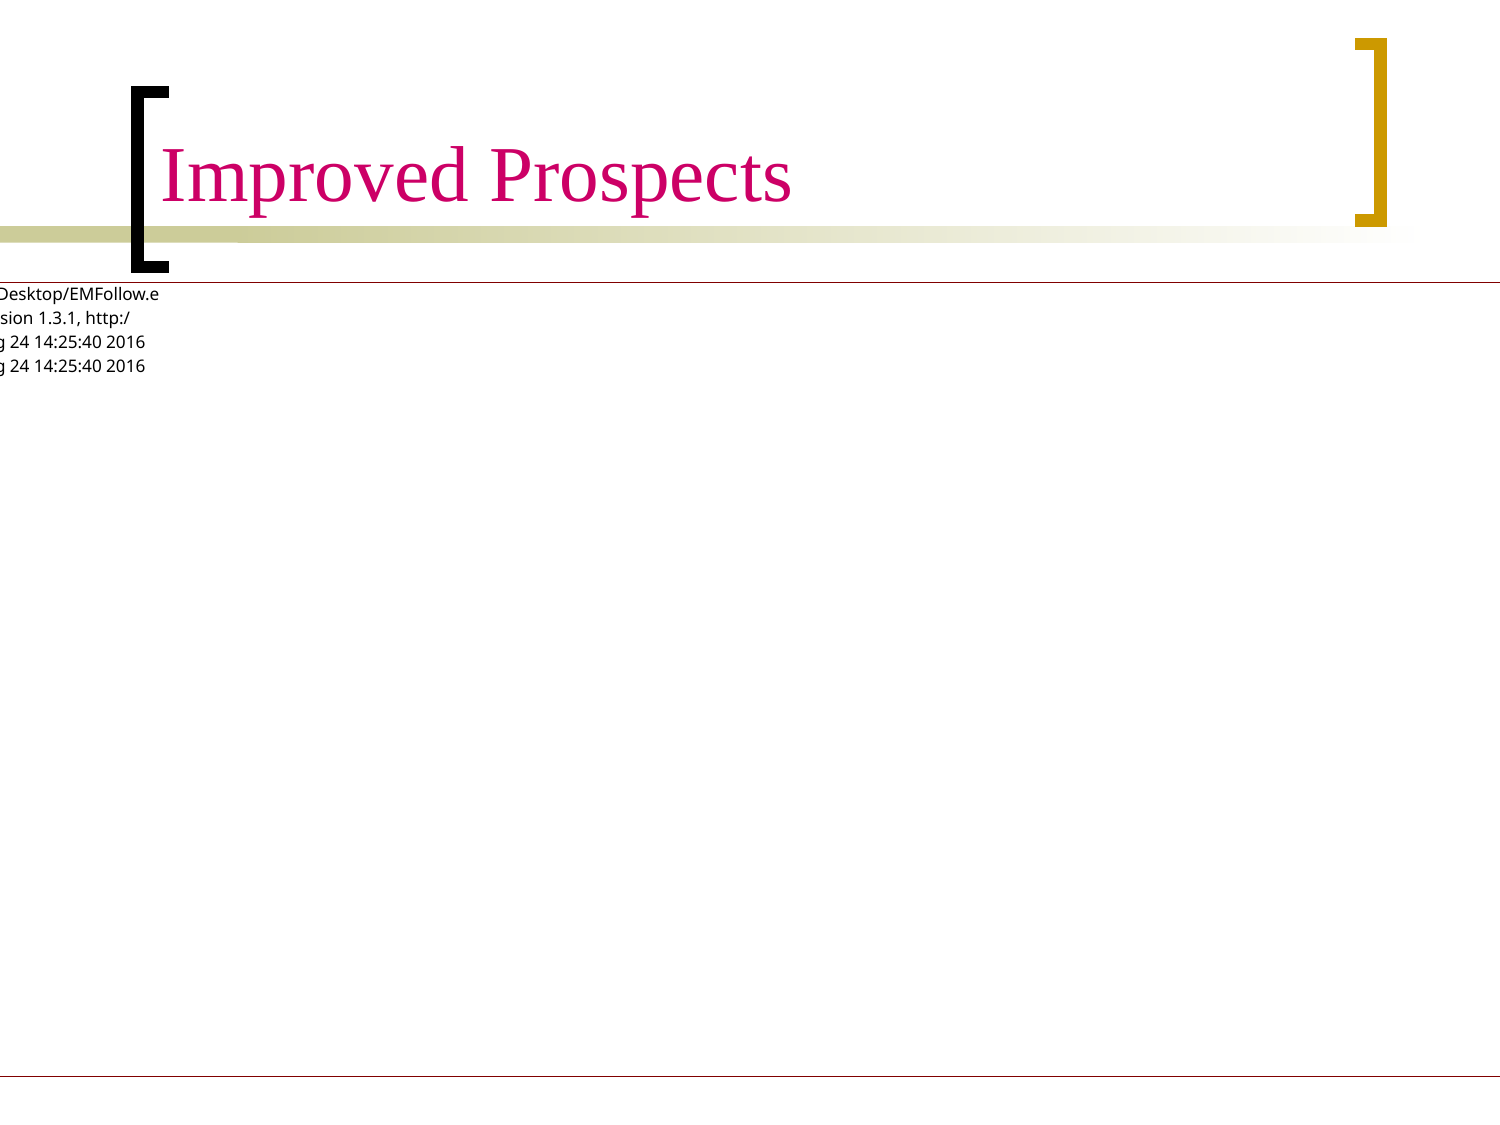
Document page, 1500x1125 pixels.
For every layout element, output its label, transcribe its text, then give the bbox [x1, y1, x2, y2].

picture [0, 281, 1500, 1077]
title Improved Prospects [75, 0, 1353, 225]
